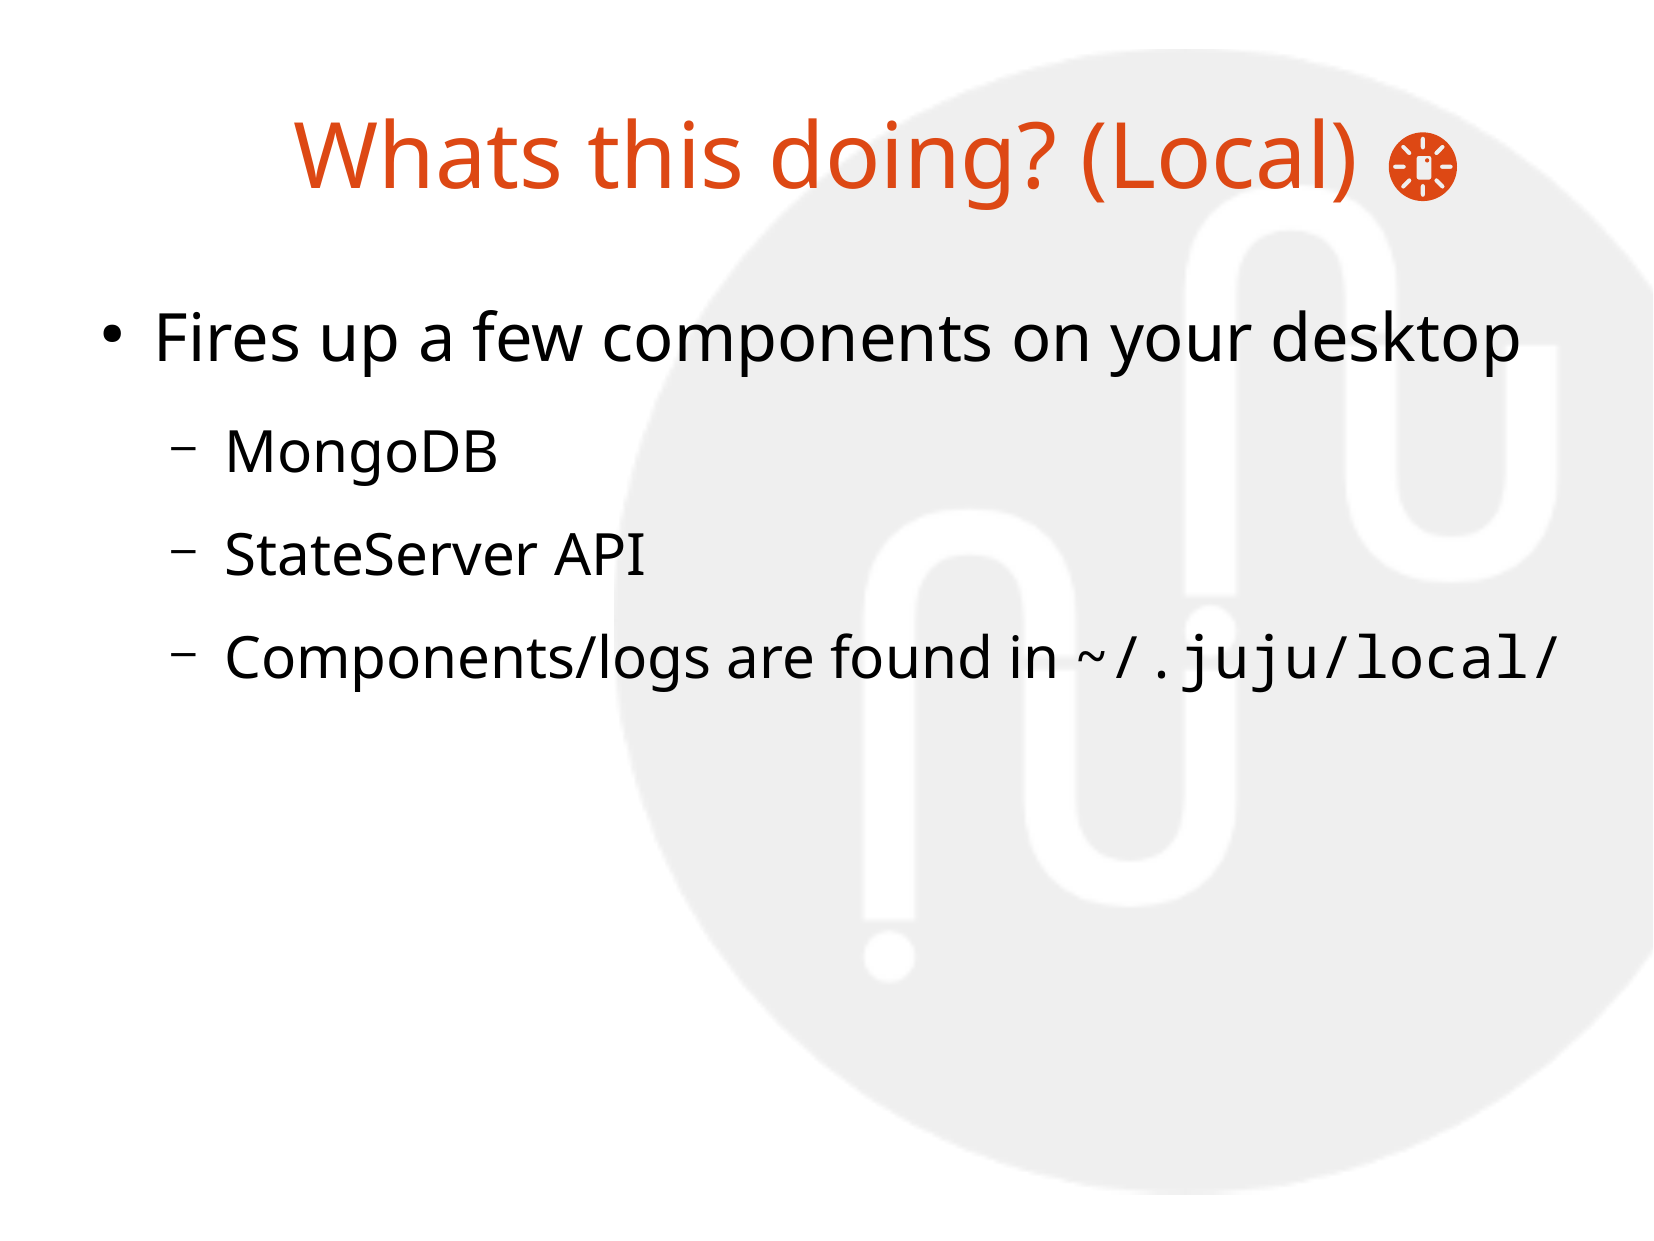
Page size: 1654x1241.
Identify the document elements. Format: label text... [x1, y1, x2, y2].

title Whats this doing? (Local) [82, 49, 1571, 257]
picture [1380, 123, 1466, 211]
list Fires up a few components on your desktop MongoDB StateServer API Components/logs are found in ~/.juju/local/ [82, 290, 1571, 1010]
picture [614, 49, 1654, 1195]
